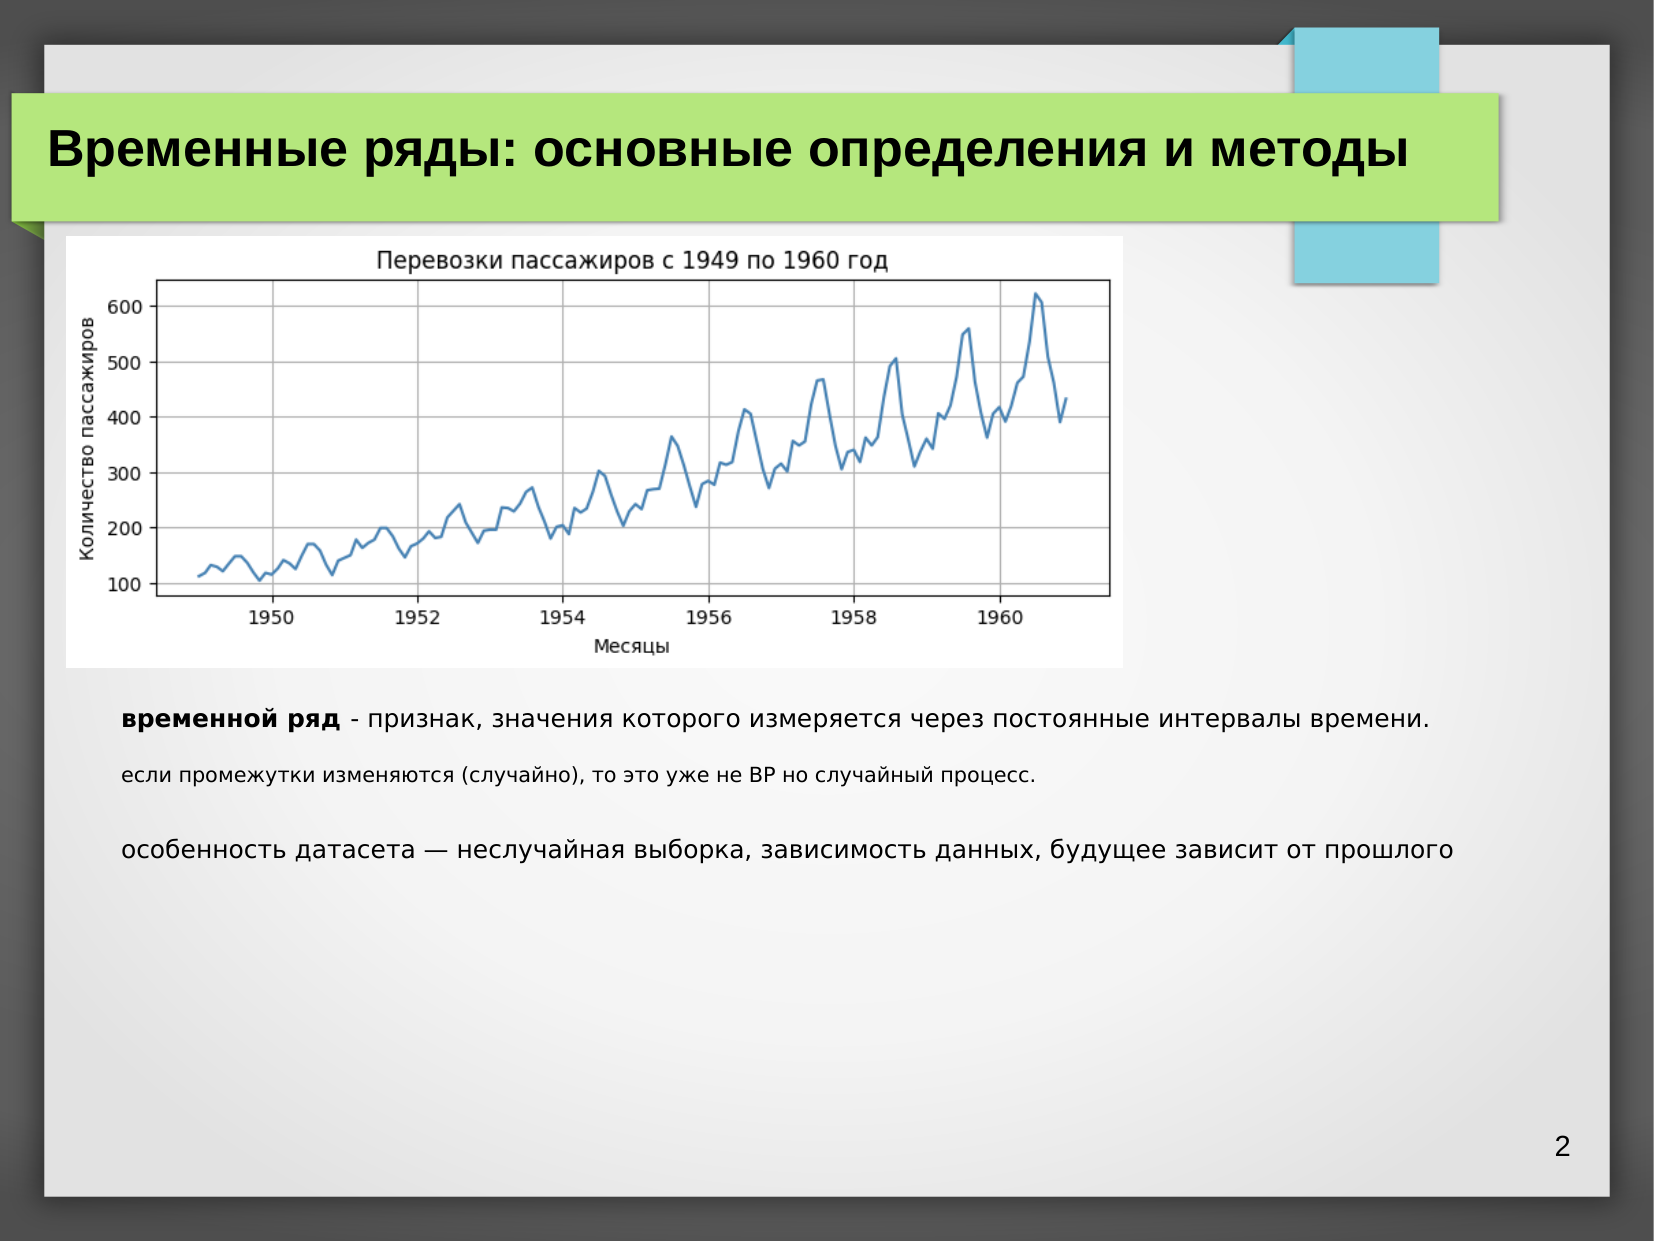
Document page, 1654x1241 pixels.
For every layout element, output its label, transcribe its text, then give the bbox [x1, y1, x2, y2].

text_box временной ряд - признак, значения которого измеряется через постоянные интервалы времени. если промежутки изменяются (случайно), то это уже не ВР но случайный процесс. особенность датасета — неслучайная выборка, зависимость данных, будущее зависит от прошлого [106, 696, 1536, 897]
picture [0, 0, 1654, 1241]
title Временные ряды: основные определения и методы [47, 96, 1430, 201]
